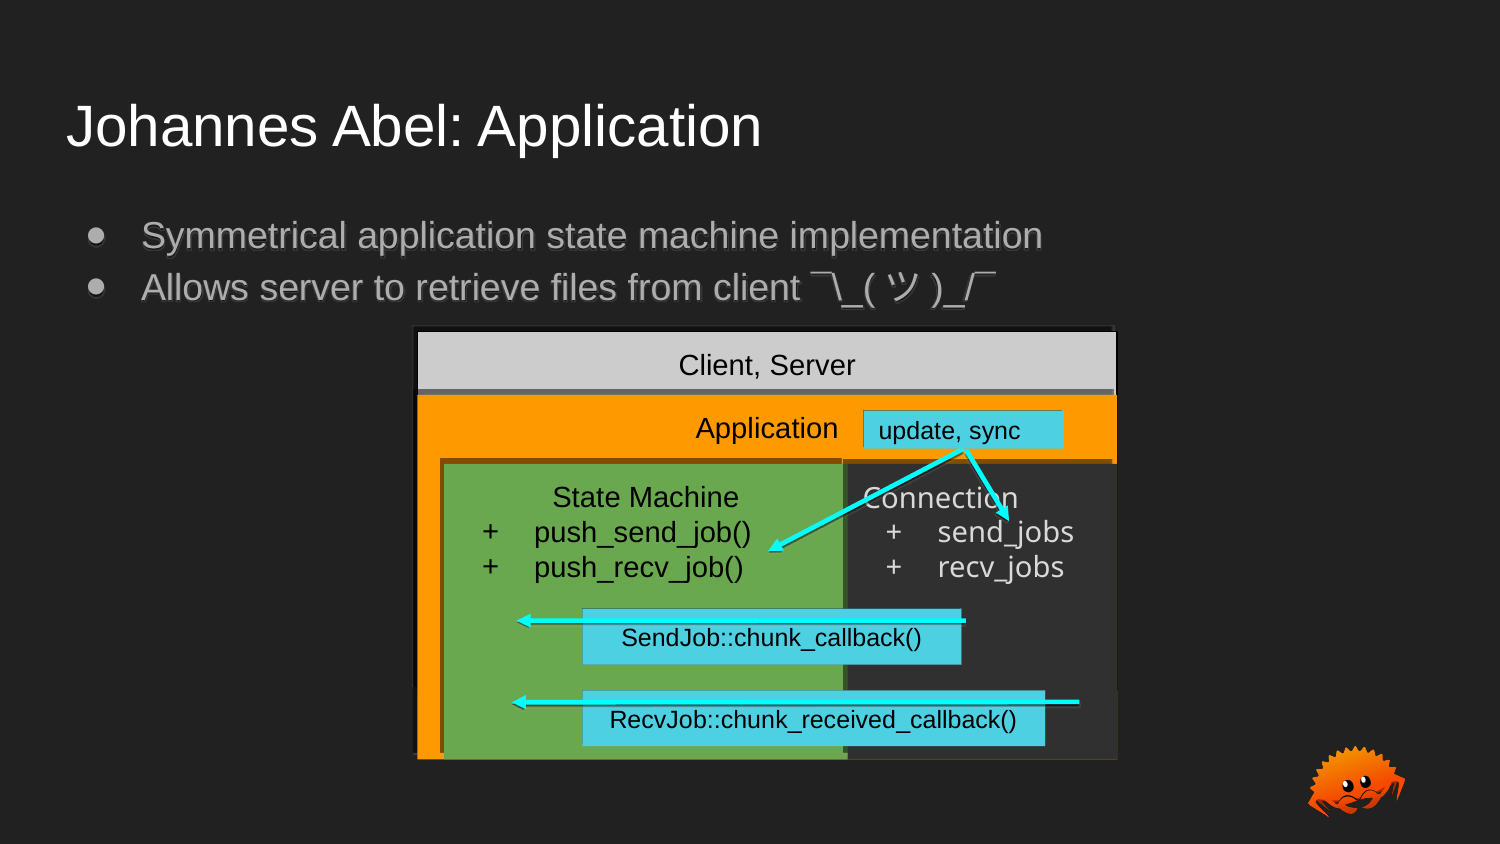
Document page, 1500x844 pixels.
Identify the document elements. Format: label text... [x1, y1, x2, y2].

text_box RecvJob::chunk_received_callback() [582, 709, 1046, 747]
text_box RecvJob::chunk_received_callback() [582, 690, 1046, 699]
picture [1293, 731, 1414, 826]
title Johannes Abel: Application [51, 72, 1449, 167]
text_box State Machine push_send_job() push_recv_job() [444, 463, 847, 760]
text_box update, sync [863, 410, 1064, 449]
text_box Client, Server [417, 331, 1118, 394]
text_box SendJob::chunk_callback() [582, 627, 962, 665]
text_box Connection send_jobs recv_jobs [847, 463, 1118, 760]
text_box Connection send_jobs recv_jobs [847, 463, 929, 506]
list Symmetrical application state machine implementation Allows server to retrieve files from client ¯\_(ツ)_/¯ [51, 189, 1449, 313]
text_box SendJob::chunk_callback() [582, 608, 962, 618]
text_box Application [417, 394, 1118, 760]
